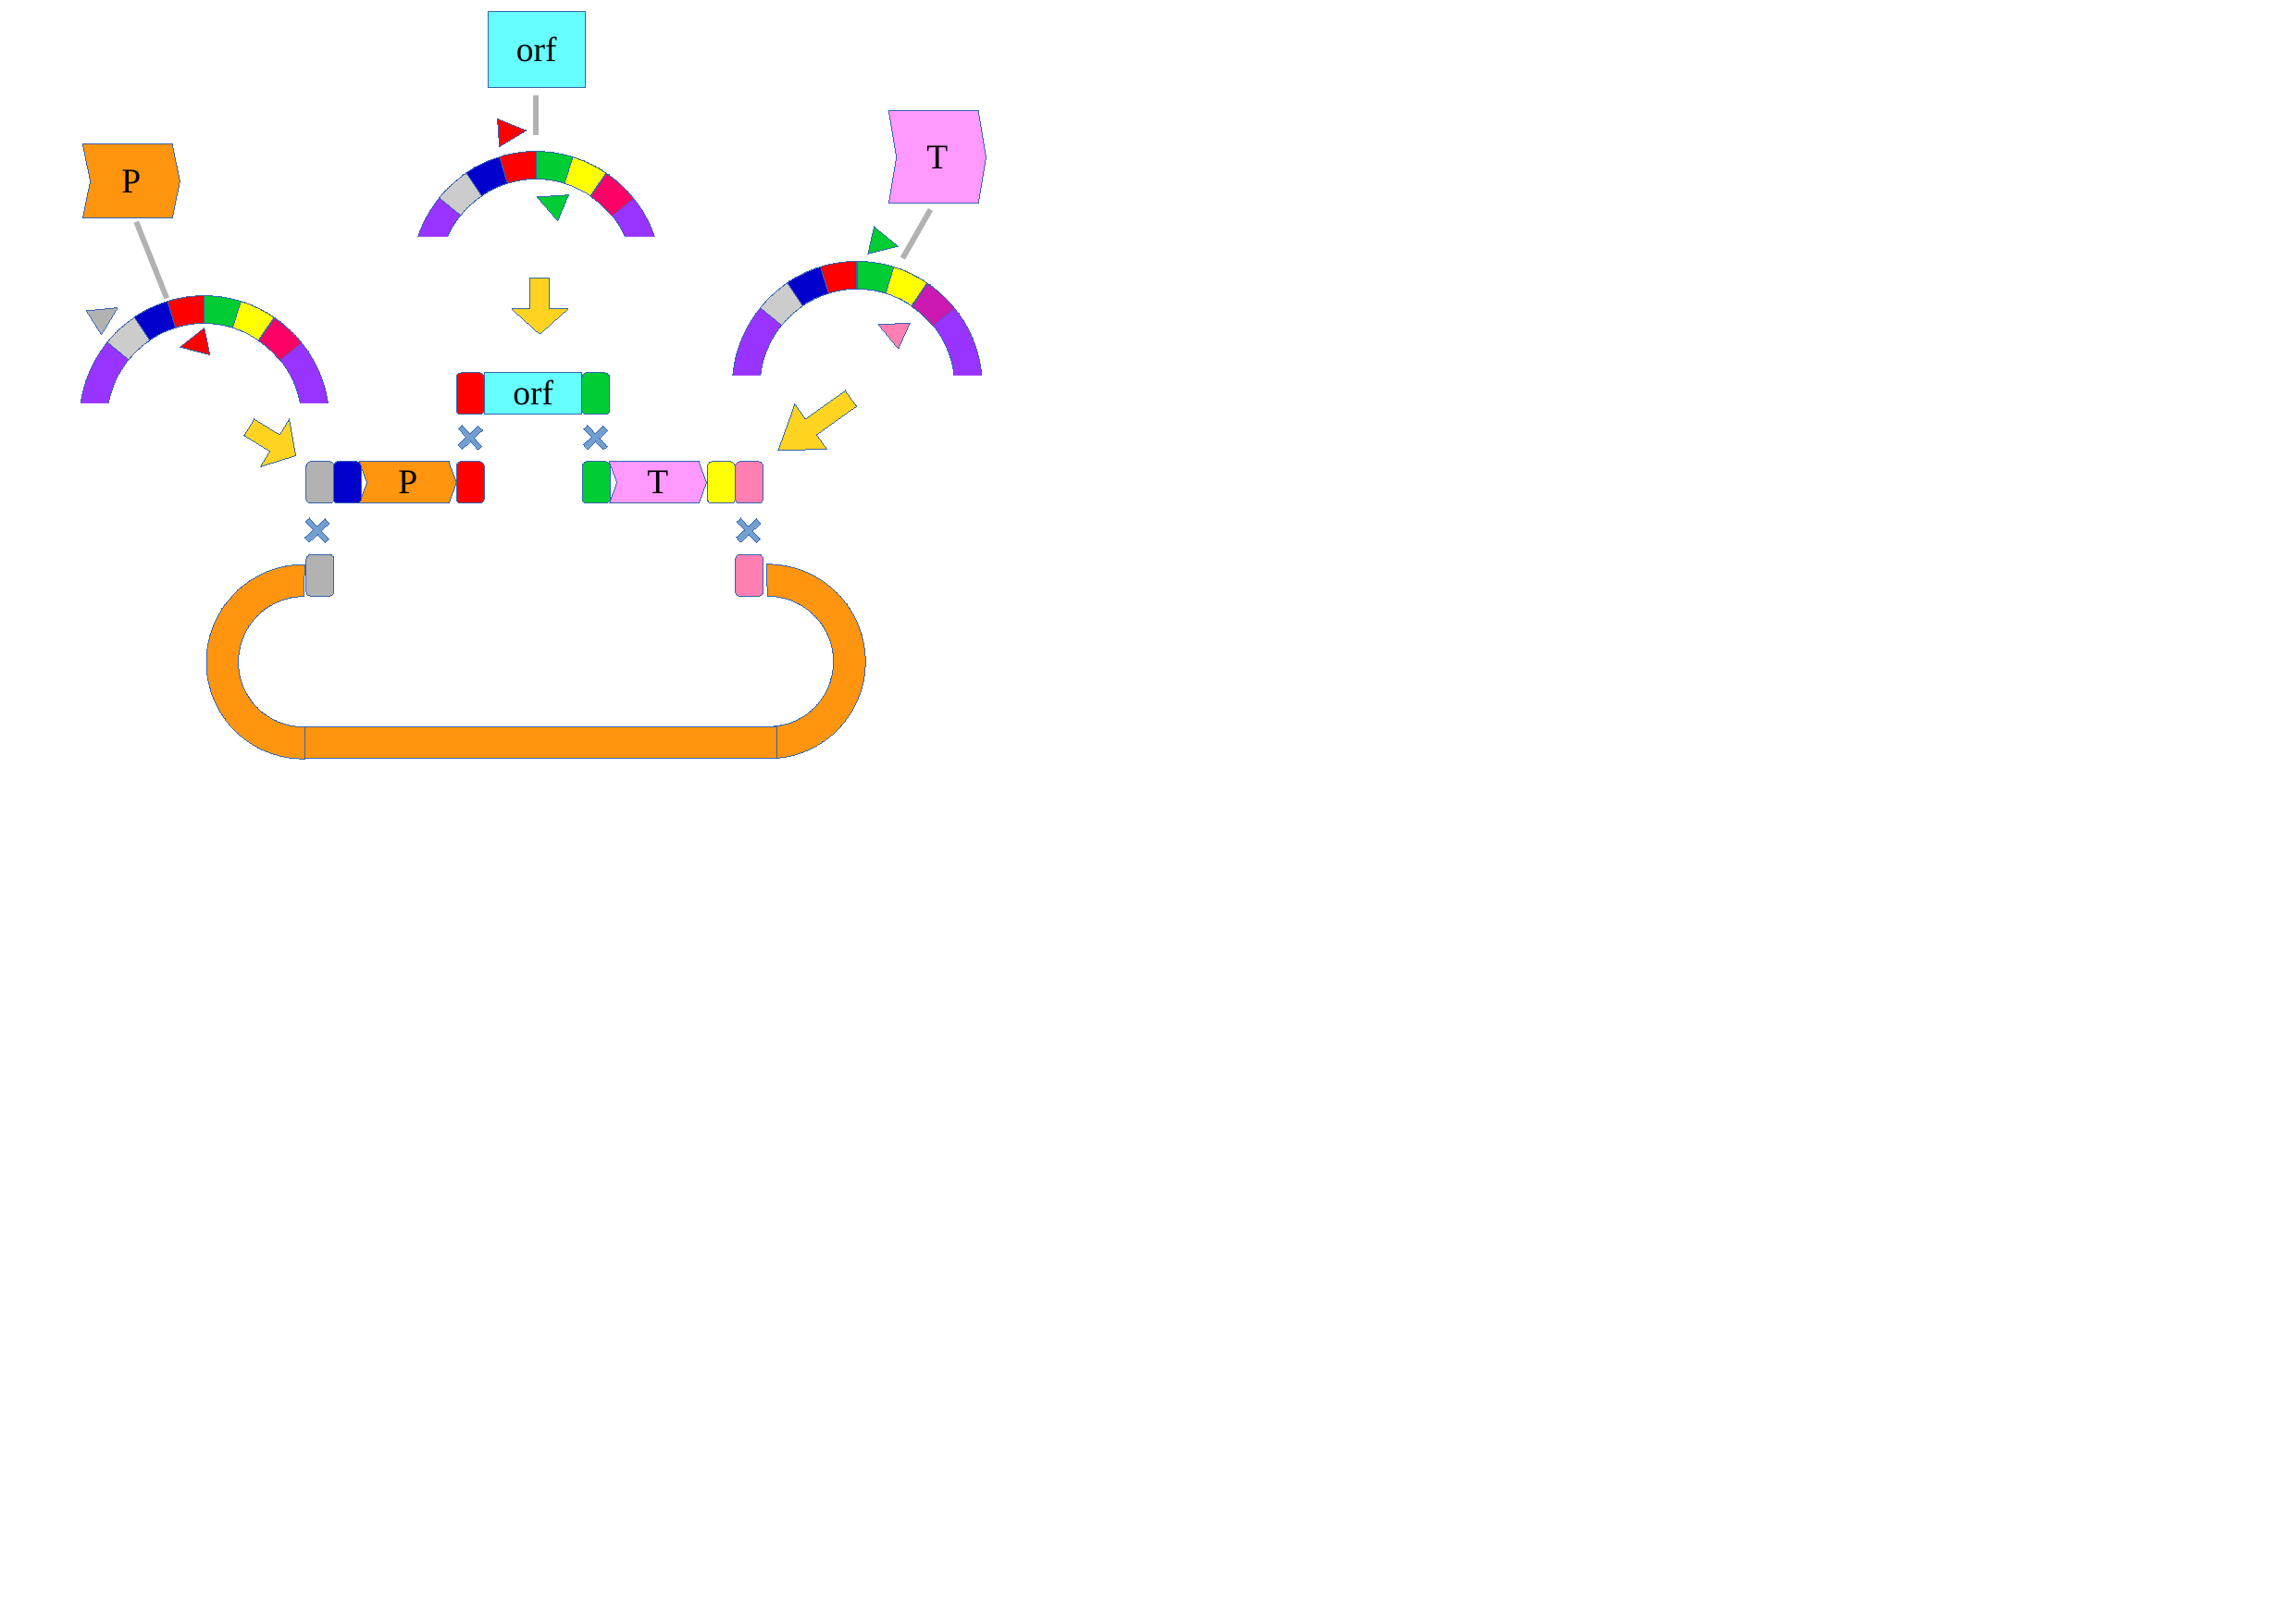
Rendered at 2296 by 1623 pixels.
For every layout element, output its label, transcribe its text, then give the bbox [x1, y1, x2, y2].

text_box [582, 461, 611, 503]
text_box P [82, 143, 180, 218]
text_box [867, 226, 899, 254]
text_box [583, 425, 608, 450]
text_box [497, 118, 527, 147]
text_box [456, 461, 485, 503]
text_box [458, 425, 483, 450]
text_box orf [484, 372, 582, 415]
text_box [735, 554, 763, 597]
text_box P [359, 461, 456, 503]
text_box orf [488, 11, 586, 88]
text_box T [609, 461, 707, 503]
text_box [26, 151, 1026, 760]
text_box T [888, 110, 987, 204]
text_box [86, 307, 118, 335]
